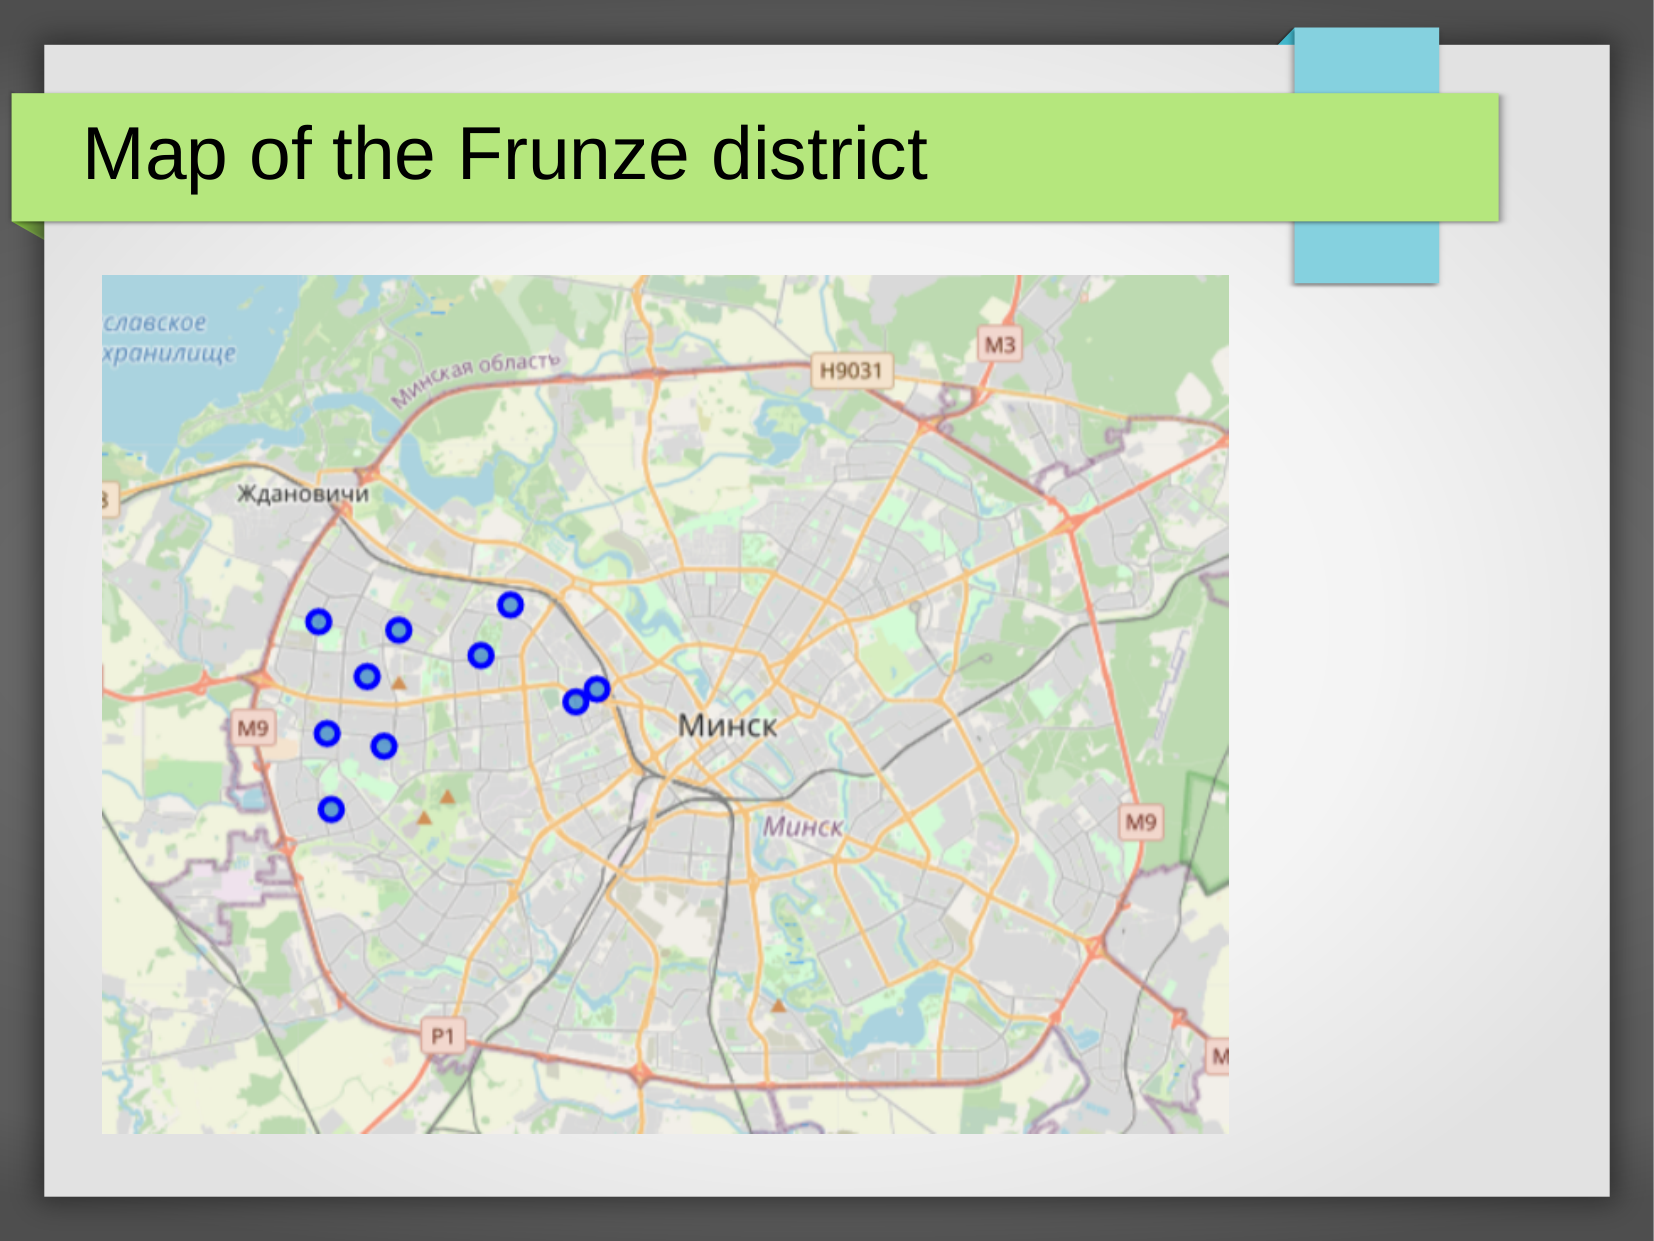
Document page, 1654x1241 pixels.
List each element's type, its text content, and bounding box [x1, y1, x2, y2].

picture [0, 0, 1654, 1241]
title Map of the Frunze district [82, 94, 1264, 213]
